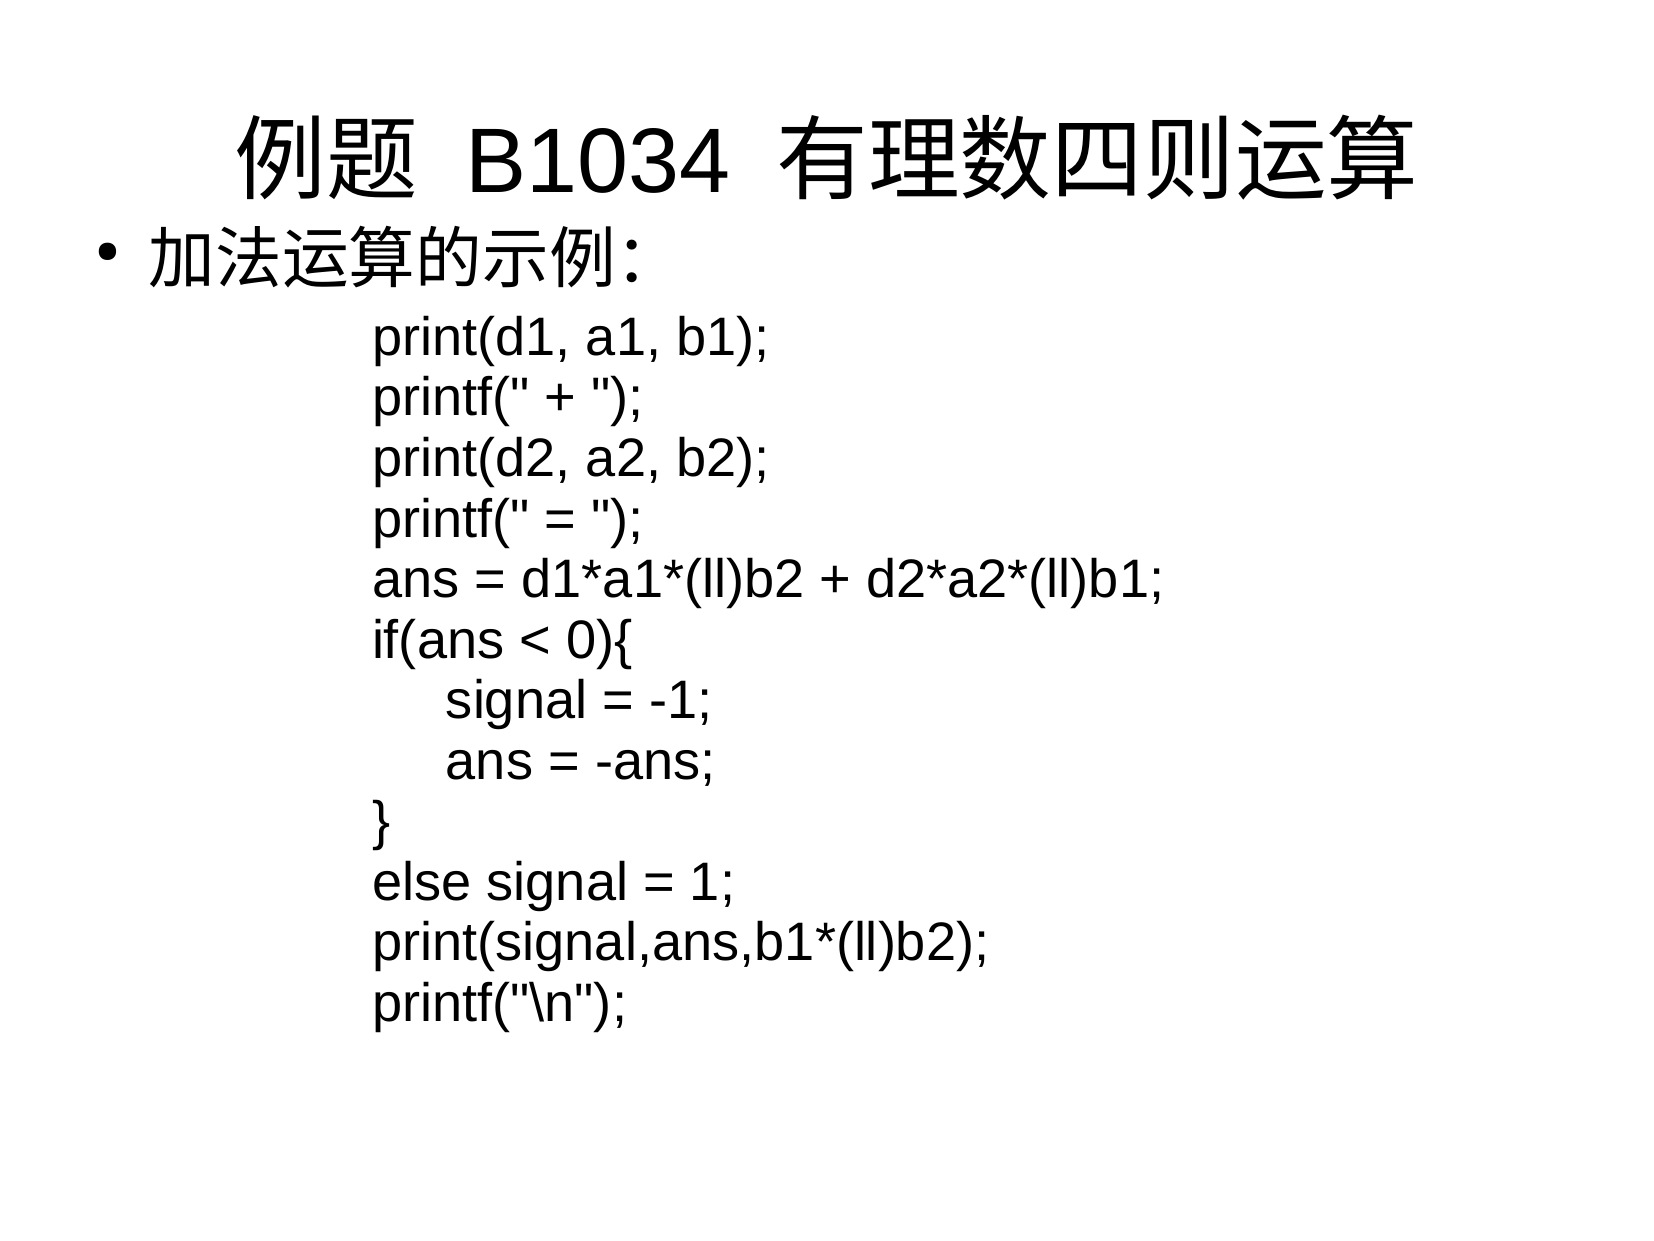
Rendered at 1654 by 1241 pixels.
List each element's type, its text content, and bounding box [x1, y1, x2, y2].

list 加法运算的示例： [77, 204, 1566, 1241]
text_box print(d1, a1, b1); printf(" + "); print(d2, a2, b2); printf(" = "); ans = d1*a1*(ll)b2 + d2*a2*(ll)b1; if(ans < 0){ signal = -1; ans = -ans; } else signal = 1; print(signal,ans,b1*(ll)b2); printf("\n"); [283, 298, 1193, 1146]
title 例题 B1034 有理数四则运算 [82, 49, 1571, 257]
